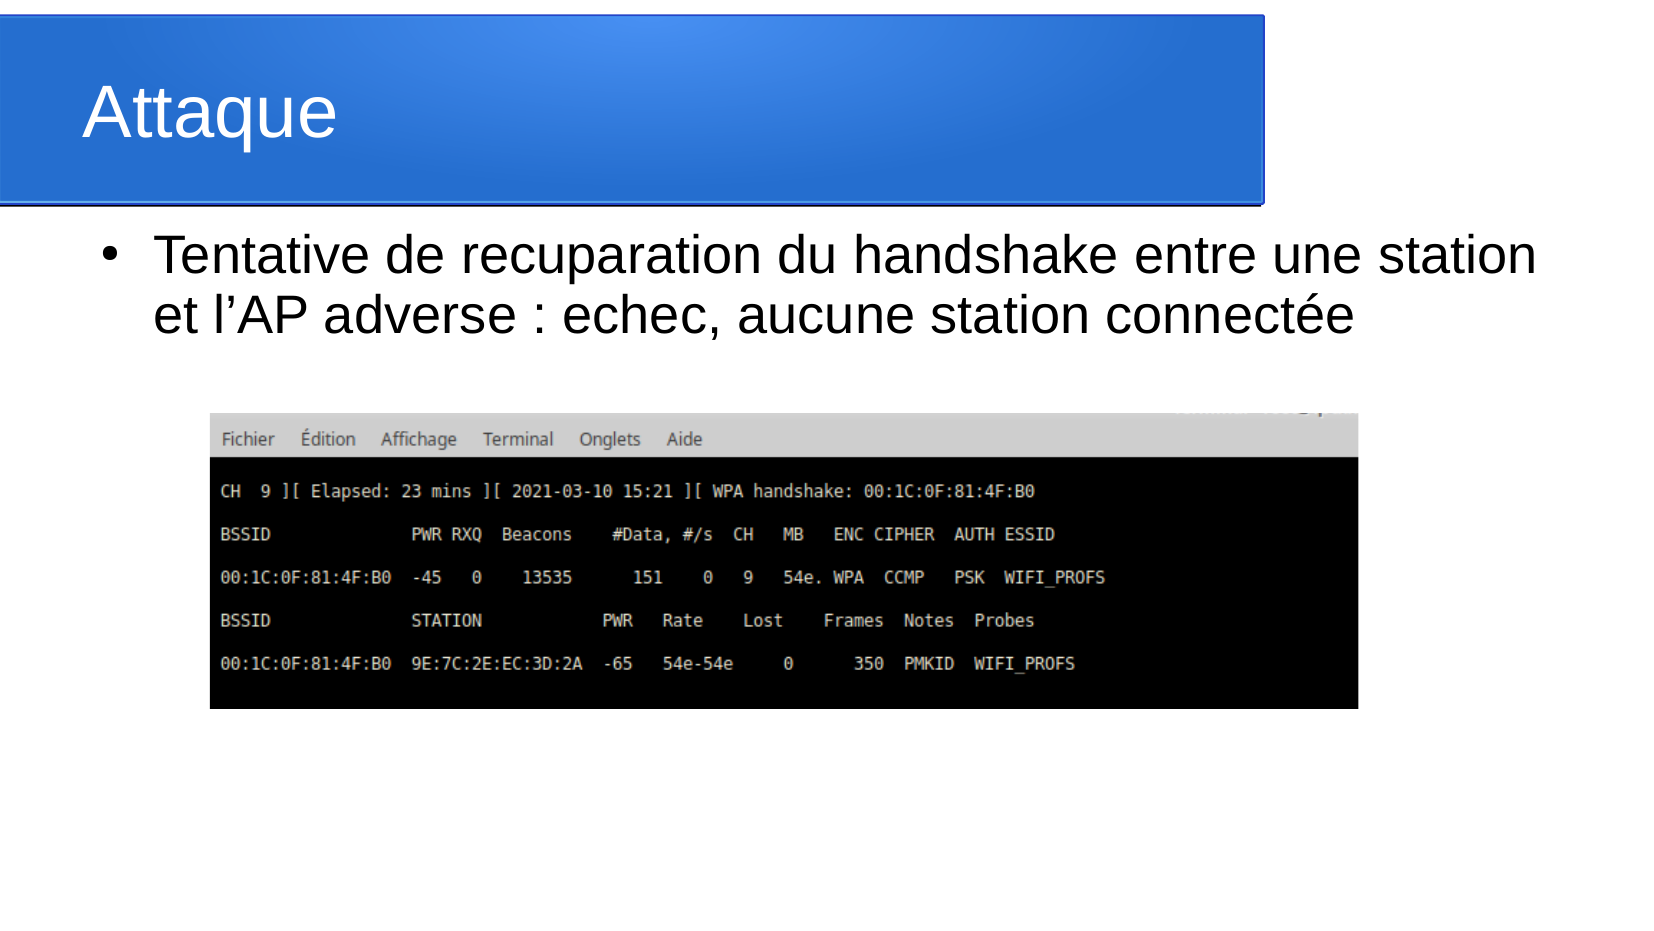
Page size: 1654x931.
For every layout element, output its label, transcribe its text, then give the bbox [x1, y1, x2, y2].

picture [209, 413, 1359, 709]
list Tentative de recuparation du handshake entre une station et l’AP adverse : echec, aucune station connectée [82, 224, 1571, 764]
title Attaque [82, 35, 1235, 189]
